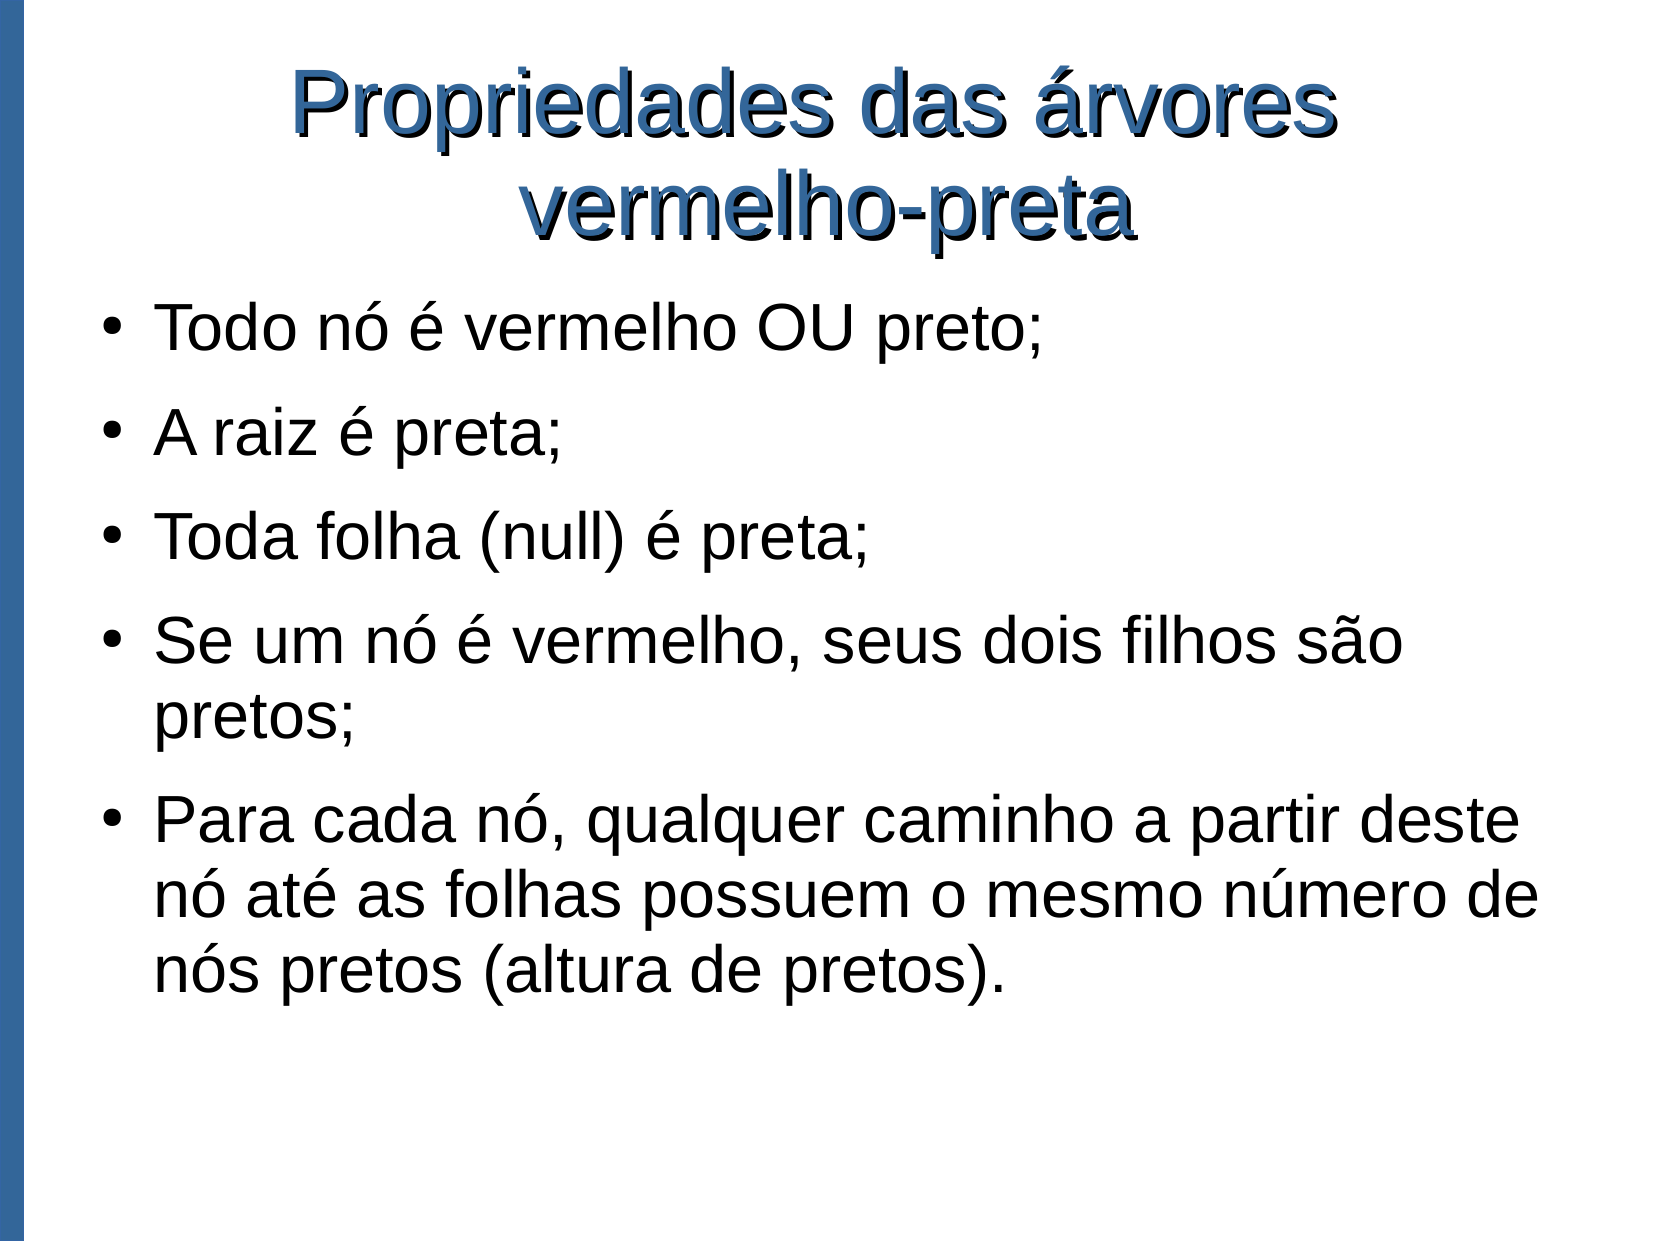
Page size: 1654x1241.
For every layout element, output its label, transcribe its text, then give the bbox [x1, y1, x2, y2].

title Propriedades das árvores vermelho-preta [82, 49, 1571, 257]
list Todo nó é vermelho OU preto; A raiz é preta; Toda folha (null) é preta; Se um nó é vermelho, seus dois filhos são pretos; Para cada nó, qualquer caminho a partir deste nó até as folhas possuem o mesmo número de nós pretos (altura de pretos). [82, 290, 1571, 1010]
